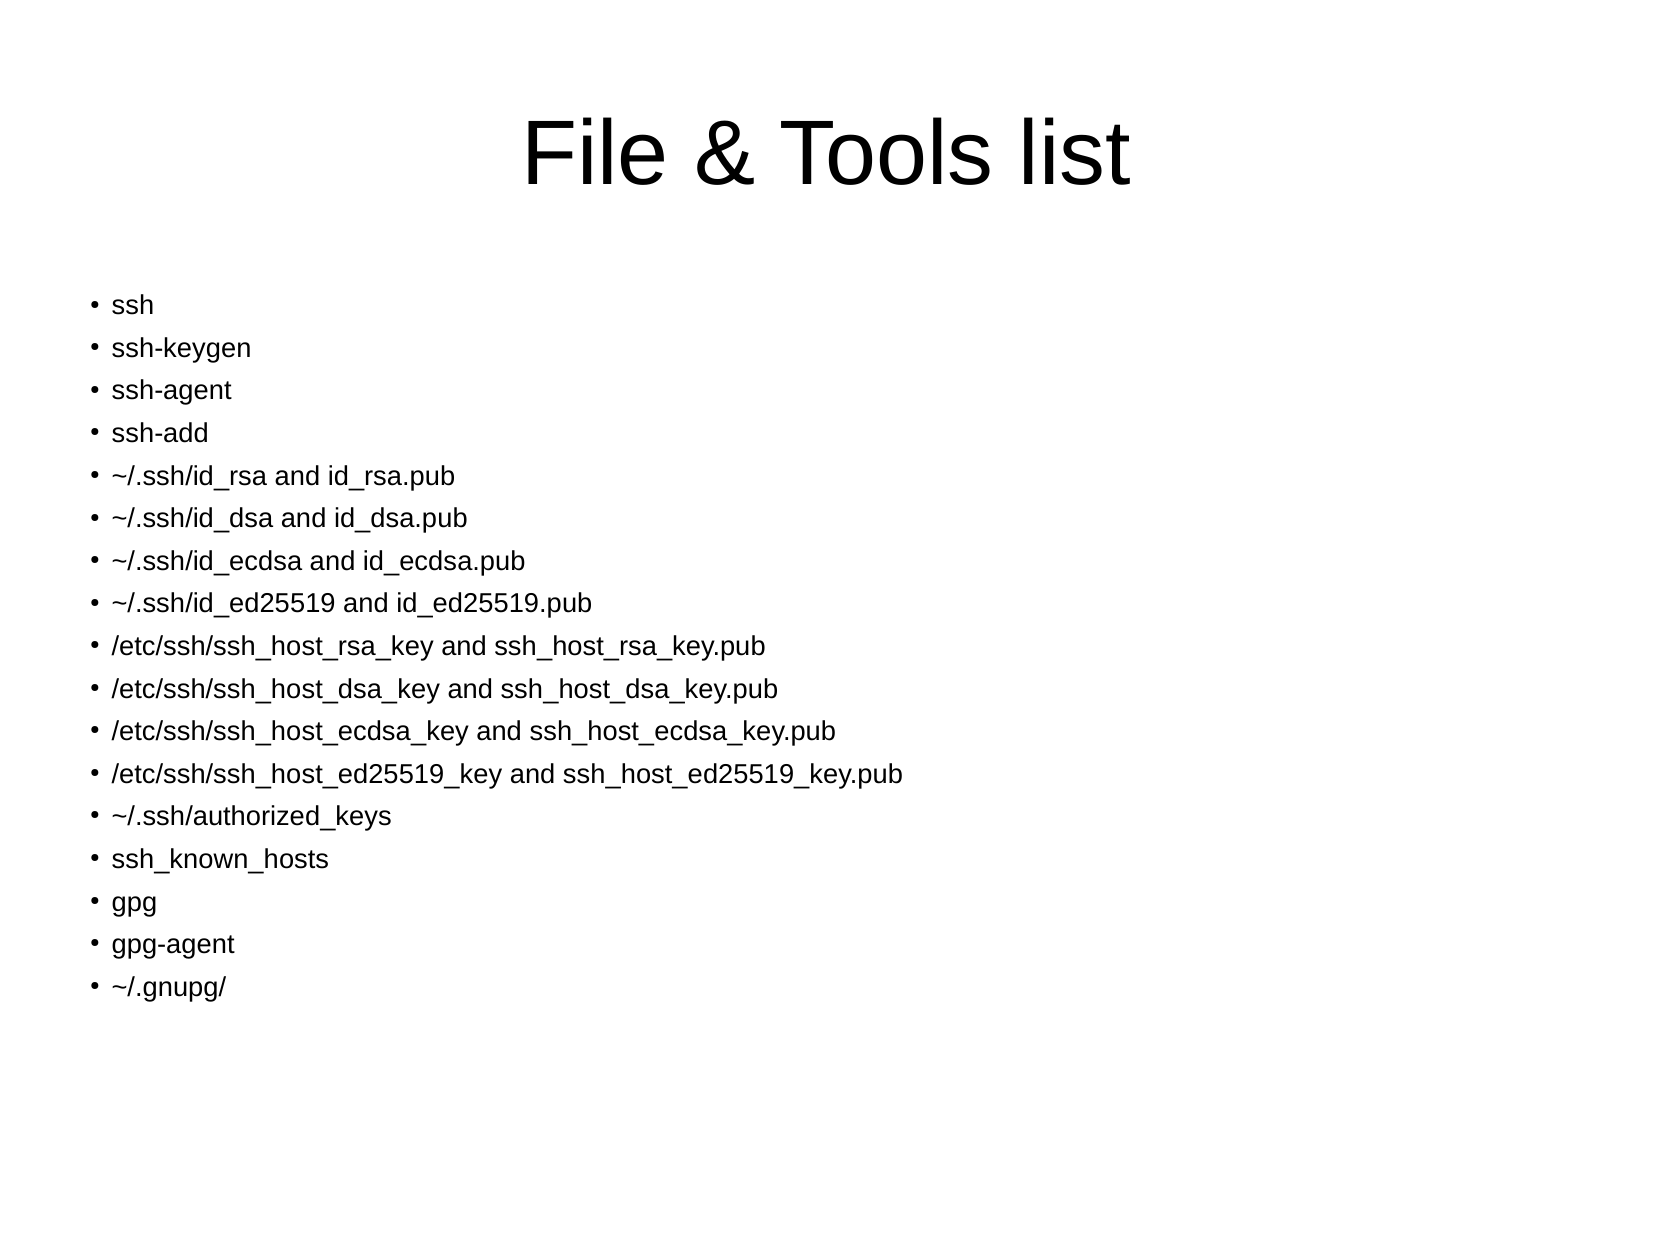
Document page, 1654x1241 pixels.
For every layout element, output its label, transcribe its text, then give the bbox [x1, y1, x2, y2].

list ssh ssh-keygen ssh-agent ssh-add ~/.ssh/id_rsa and id_rsa.pub ~/.ssh/id_dsa and id_dsa.pub ~/.ssh/id_ecdsa and id_ecdsa.pub ~/.ssh/id_ed25519 and id_ed25519.pub /etc/ssh/ssh_host_rsa_key and ssh_host_rsa_key.pub /etc/ssh/ssh_host_dsa_key and ssh_host_dsa_key.pub /etc/ssh/ssh_host_ecdsa_key and ssh_host_ecdsa_key.pub /etc/ssh/ssh_host_ed25519_key and ssh_host_ed25519_key.pub ~/.ssh/authorized_keys ssh_known_hosts gpg gpg-agent ~/.gnupg/ [82, 290, 1571, 1010]
title File & Tools list [82, 49, 1571, 257]
